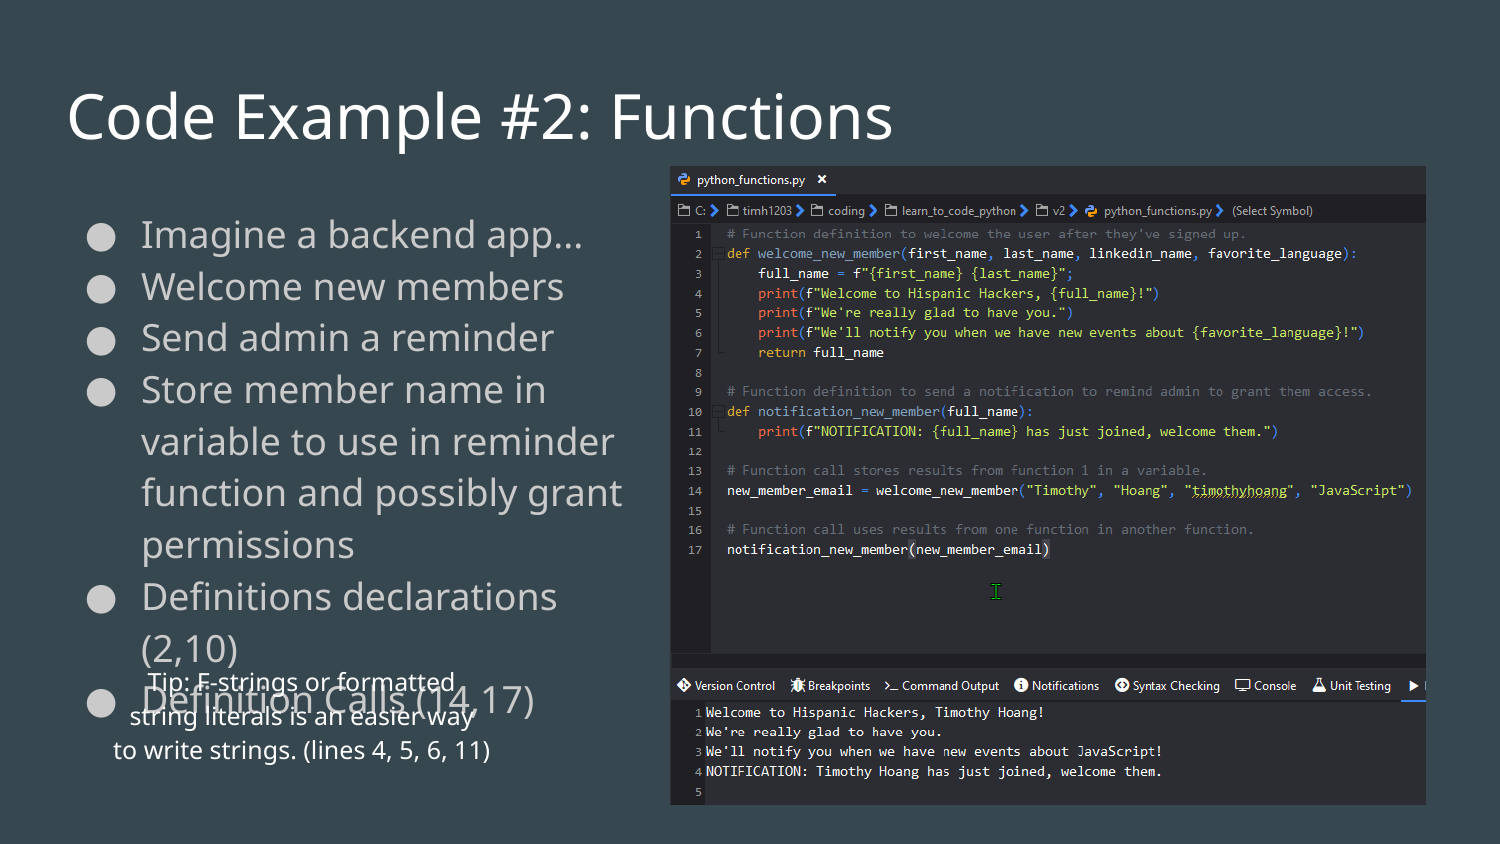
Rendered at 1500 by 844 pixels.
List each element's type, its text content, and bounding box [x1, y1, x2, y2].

text_box Tip: F-strings or formatted string literals is an easier way to write strings. (lines 4, 5, 6, 11) [38, 646, 566, 783]
list Imagine a backend app... Welcome new members Send admin a reminder Store member name in variable to use in reminder function and possibly grant permissions Definitions declarations (2,10) Definition Calls (14,17) [51, 189, 670, 750]
picture [670, 166, 1426, 805]
title Code Example #2: Functions [51, 72, 1449, 167]
